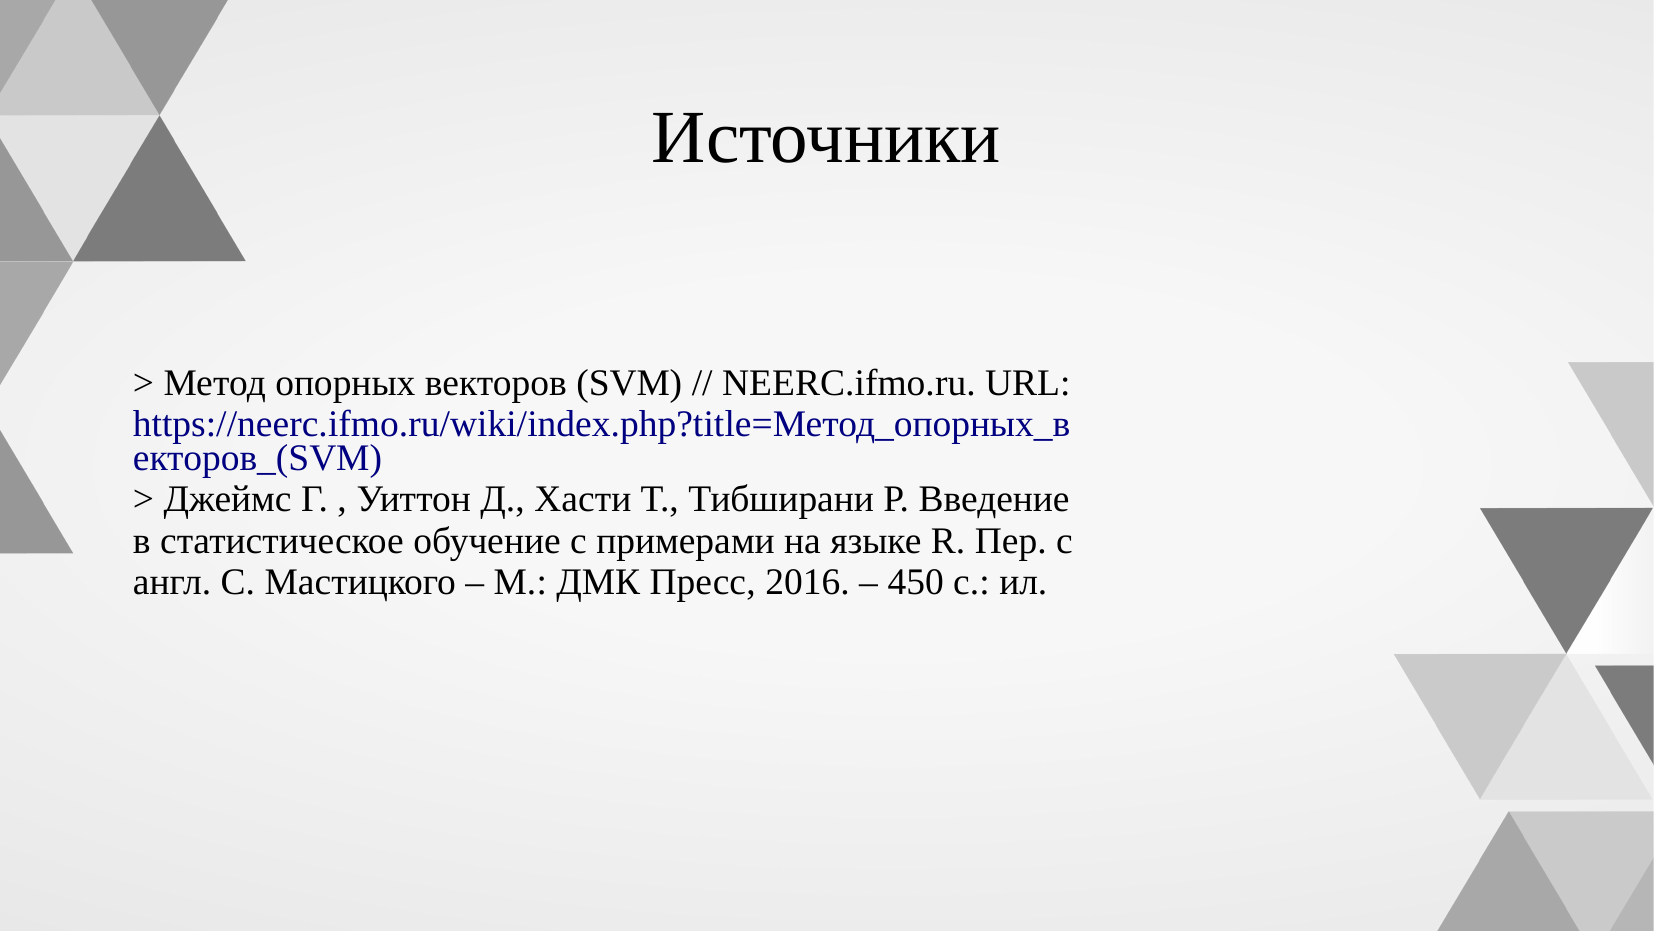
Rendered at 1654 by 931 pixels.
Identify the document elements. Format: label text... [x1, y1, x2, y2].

picture [0, 0, 1654, 931]
text_box > Метод опорных векторов (SVM) // NEERC.ifmo.ru. URL: https://neerc.ifmo.ru/wiki/index.php?title=Метод_опорных_векторов_(SVM) > Джеймс Г. , Уиттон Д., Хасти Т., Тибширани Р. Введение в статистическое обучение с примерами на языке R. Пер. с англ. С. Мастицкого – М.: ДМК Пресс, 2016. – 450 с.: ил. [118, 354, 1093, 660]
text_box Источники [637, 88, 1017, 187]
